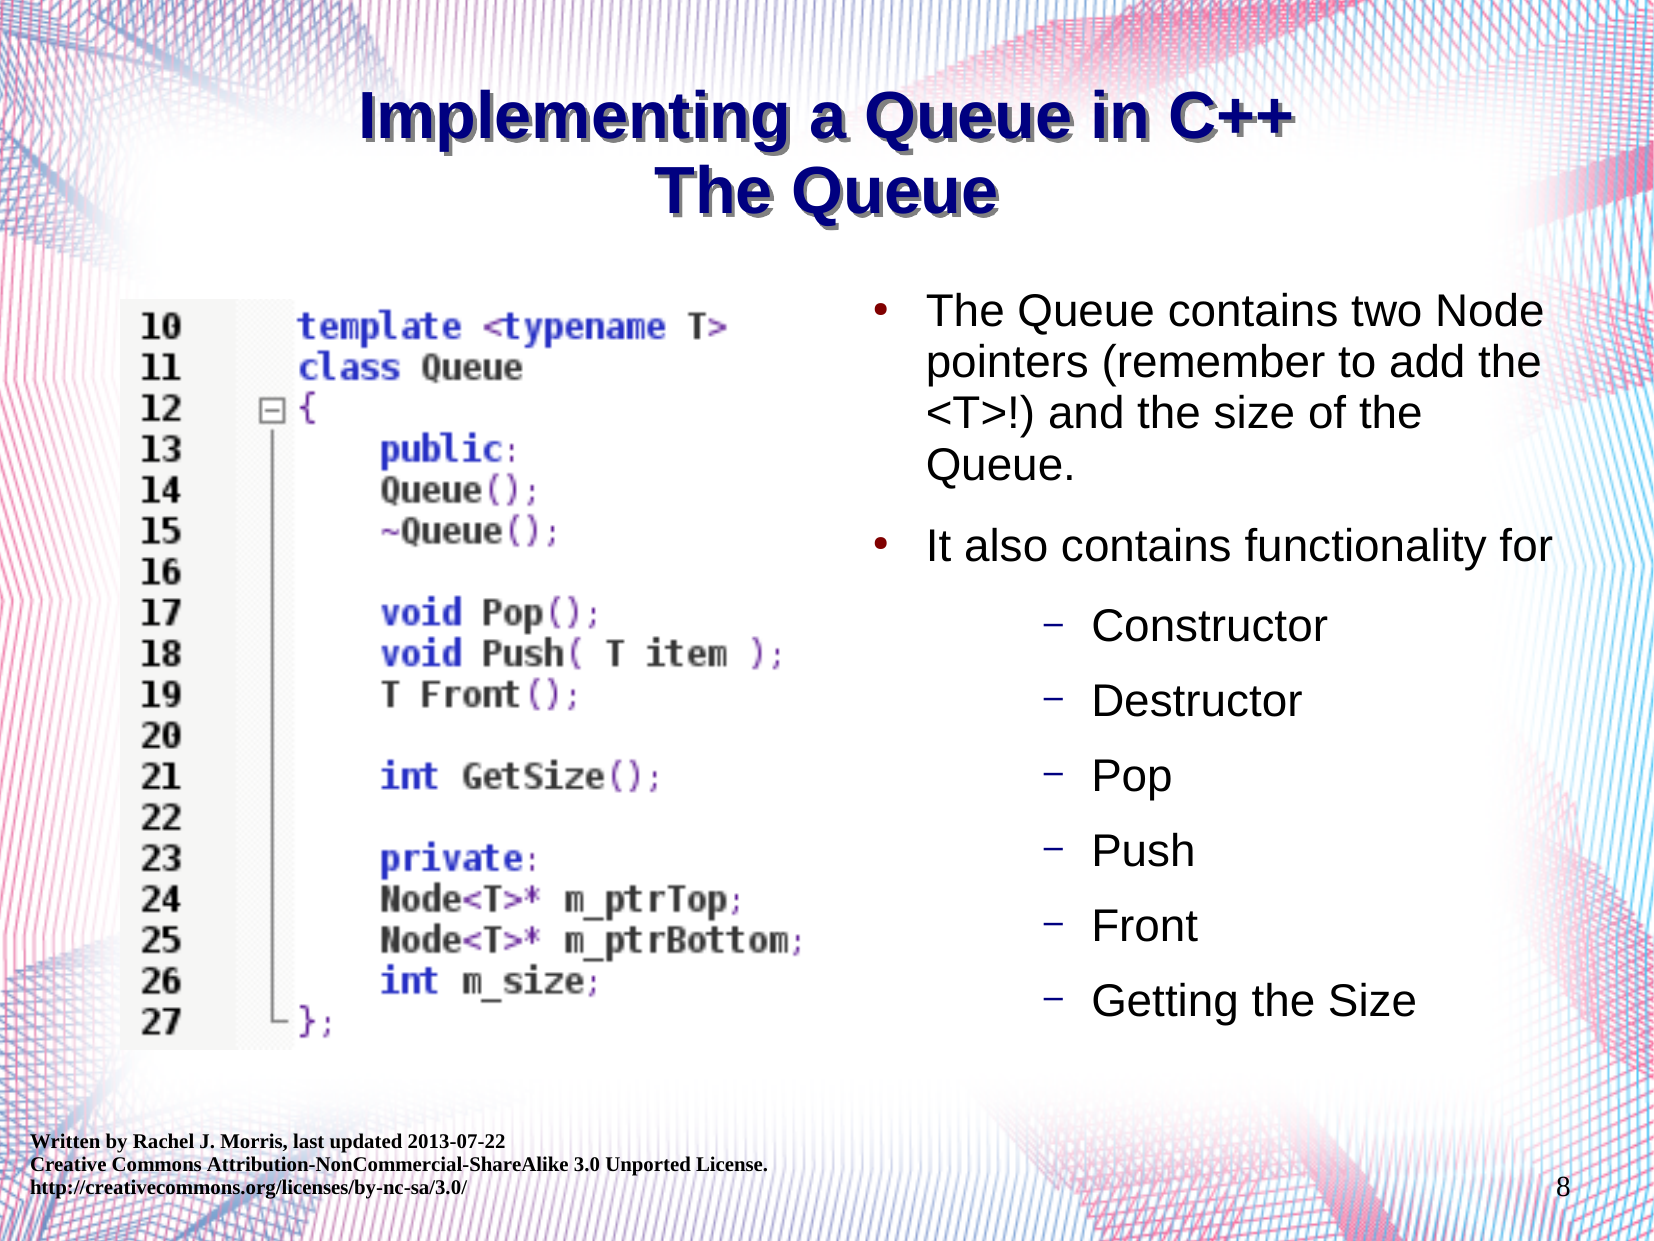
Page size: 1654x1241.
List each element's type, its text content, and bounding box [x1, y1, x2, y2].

picture [0, 0, 1654, 1241]
title Implementing a Queue in C++ The Queue [82, 49, 1571, 257]
list The Queue contains two Node pointers (remember to add the <T>!) and the size of the Queue. It also contains functionality for Constructor Destructor Pop Push Front Getting the Size [855, 285, 1571, 1027]
